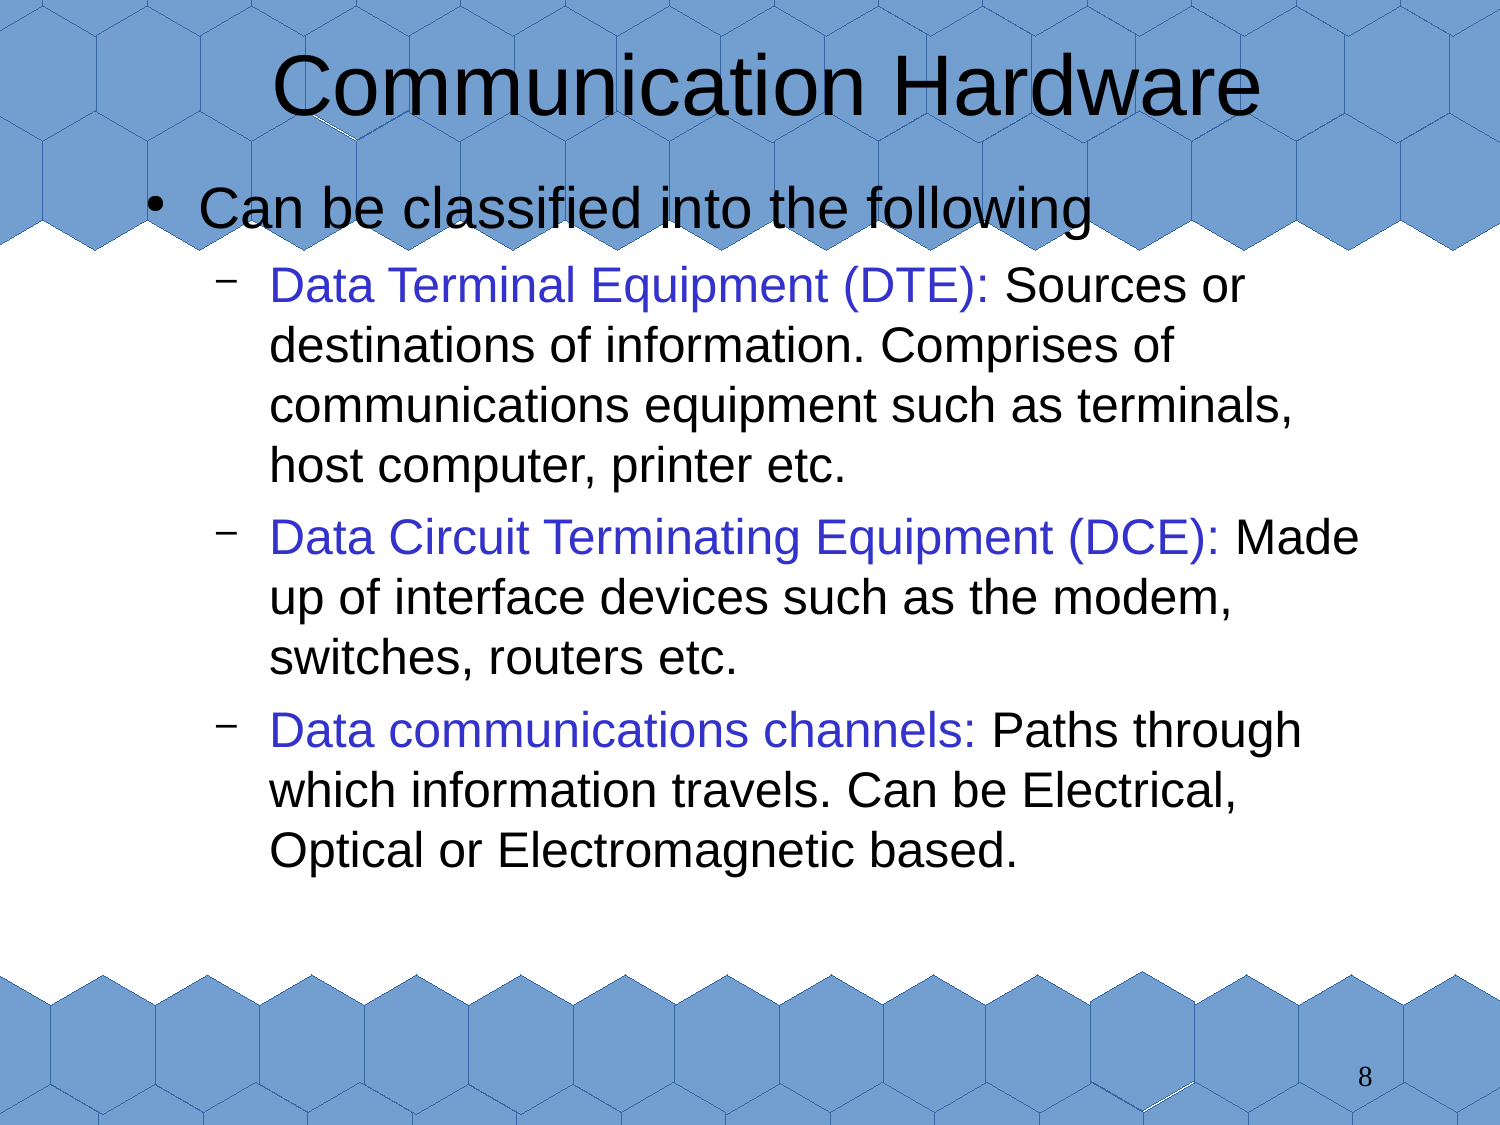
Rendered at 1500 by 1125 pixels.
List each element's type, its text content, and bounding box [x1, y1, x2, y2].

title Communication Hardware [112, 0, 1388, 162]
text_box <number> [1074, 1050, 1388, 1125]
list Can be classified into the following Data Terminal Equipment (DTE): Sources or destinations of information. Comprises of communications equipment such as terminals, host computer, printer etc. Data Circuit Terminating Equipment (DCE): Made up of interface devices such as the modem, switches, routers etc. Data communications channels: Paths through which information travels. Can be Electrical, Optical or Electromagnetic based. [112, 162, 1388, 1025]
